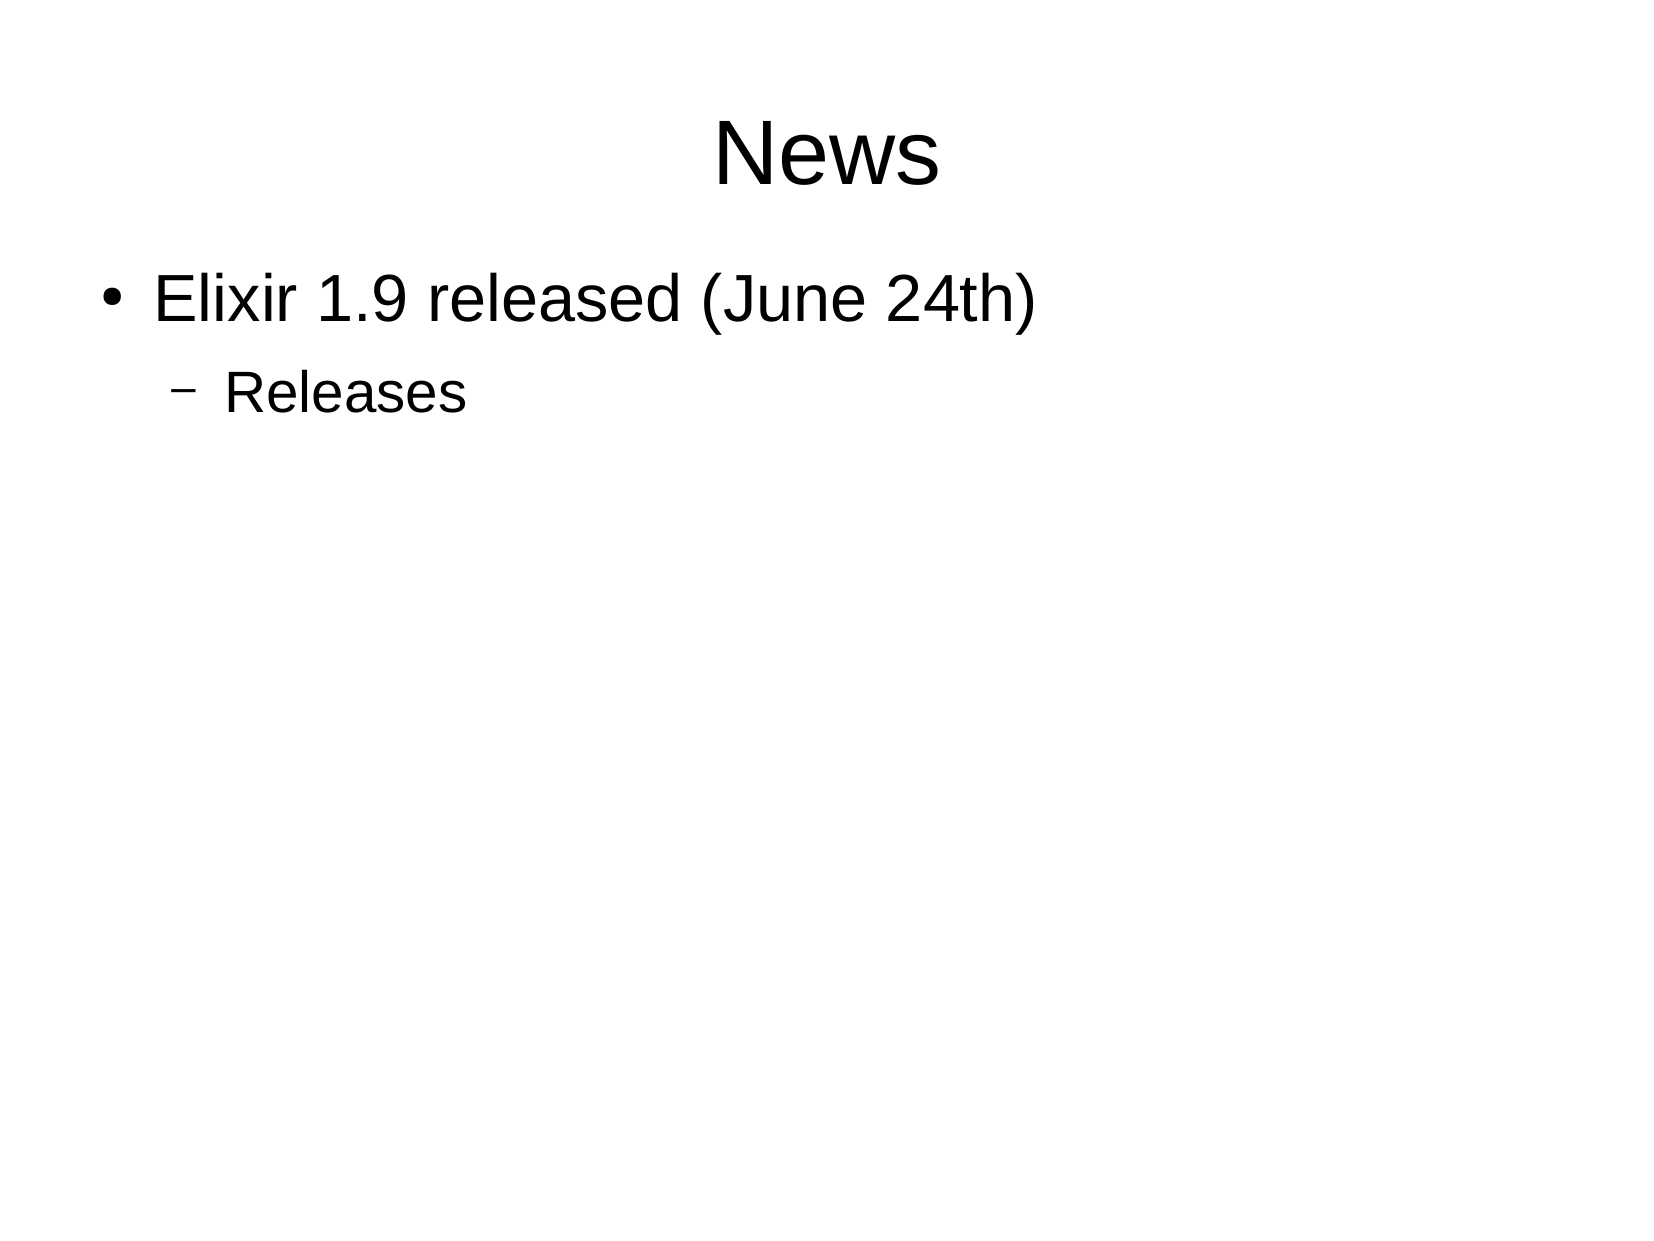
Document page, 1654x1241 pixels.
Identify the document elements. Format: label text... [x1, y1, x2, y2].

title News [82, 49, 1571, 257]
list Elixir 1.9 released (June 24th) Releases [82, 261, 1571, 981]
